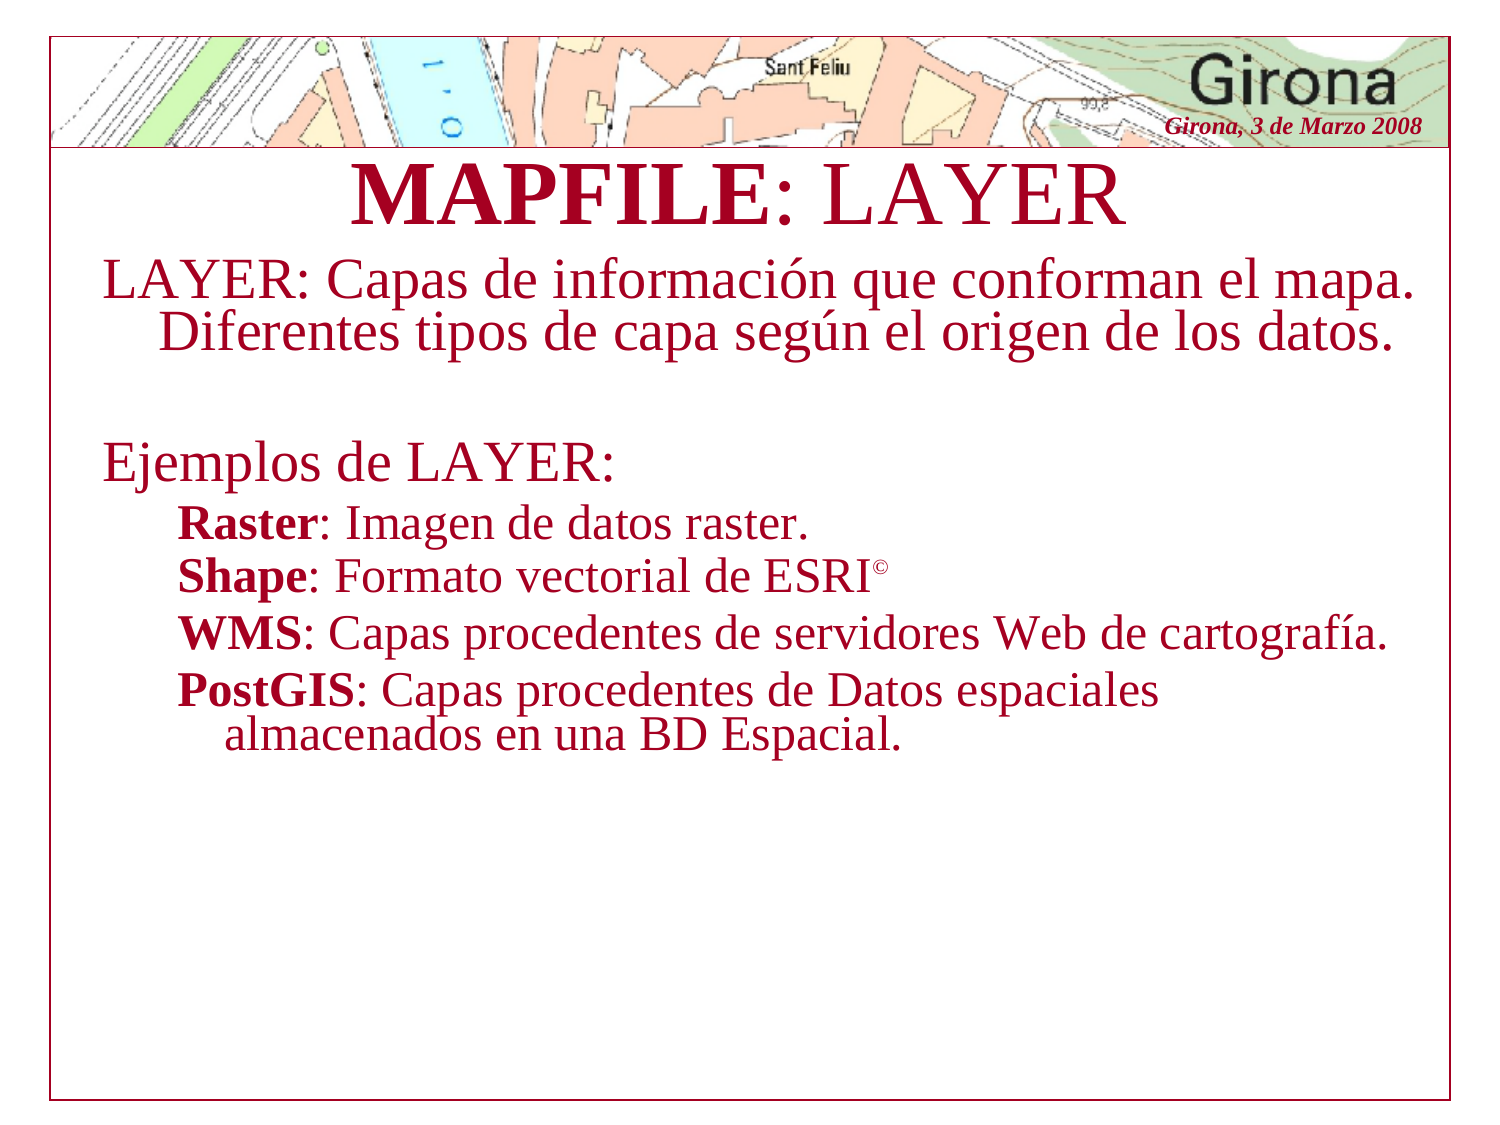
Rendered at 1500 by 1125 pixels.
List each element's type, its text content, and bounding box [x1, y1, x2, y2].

picture [51, 37, 1448, 147]
list LAYER: Capas de información que conforman el mapa. Diferentes tipos de capa según el origen de los datos. Ejemplos de LAYER: Raster: Imagen de datos raster. Shape: Formato vectorial de ESRI© WMS: Capas procedentes de servidores Web de cartografía. PostGIS: Capas procedentes de Datos espaciales almacenados en una BD Espacial. [87, 249, 1438, 993]
text_box MAPFILE: LAYER [76, 149, 1424, 238]
